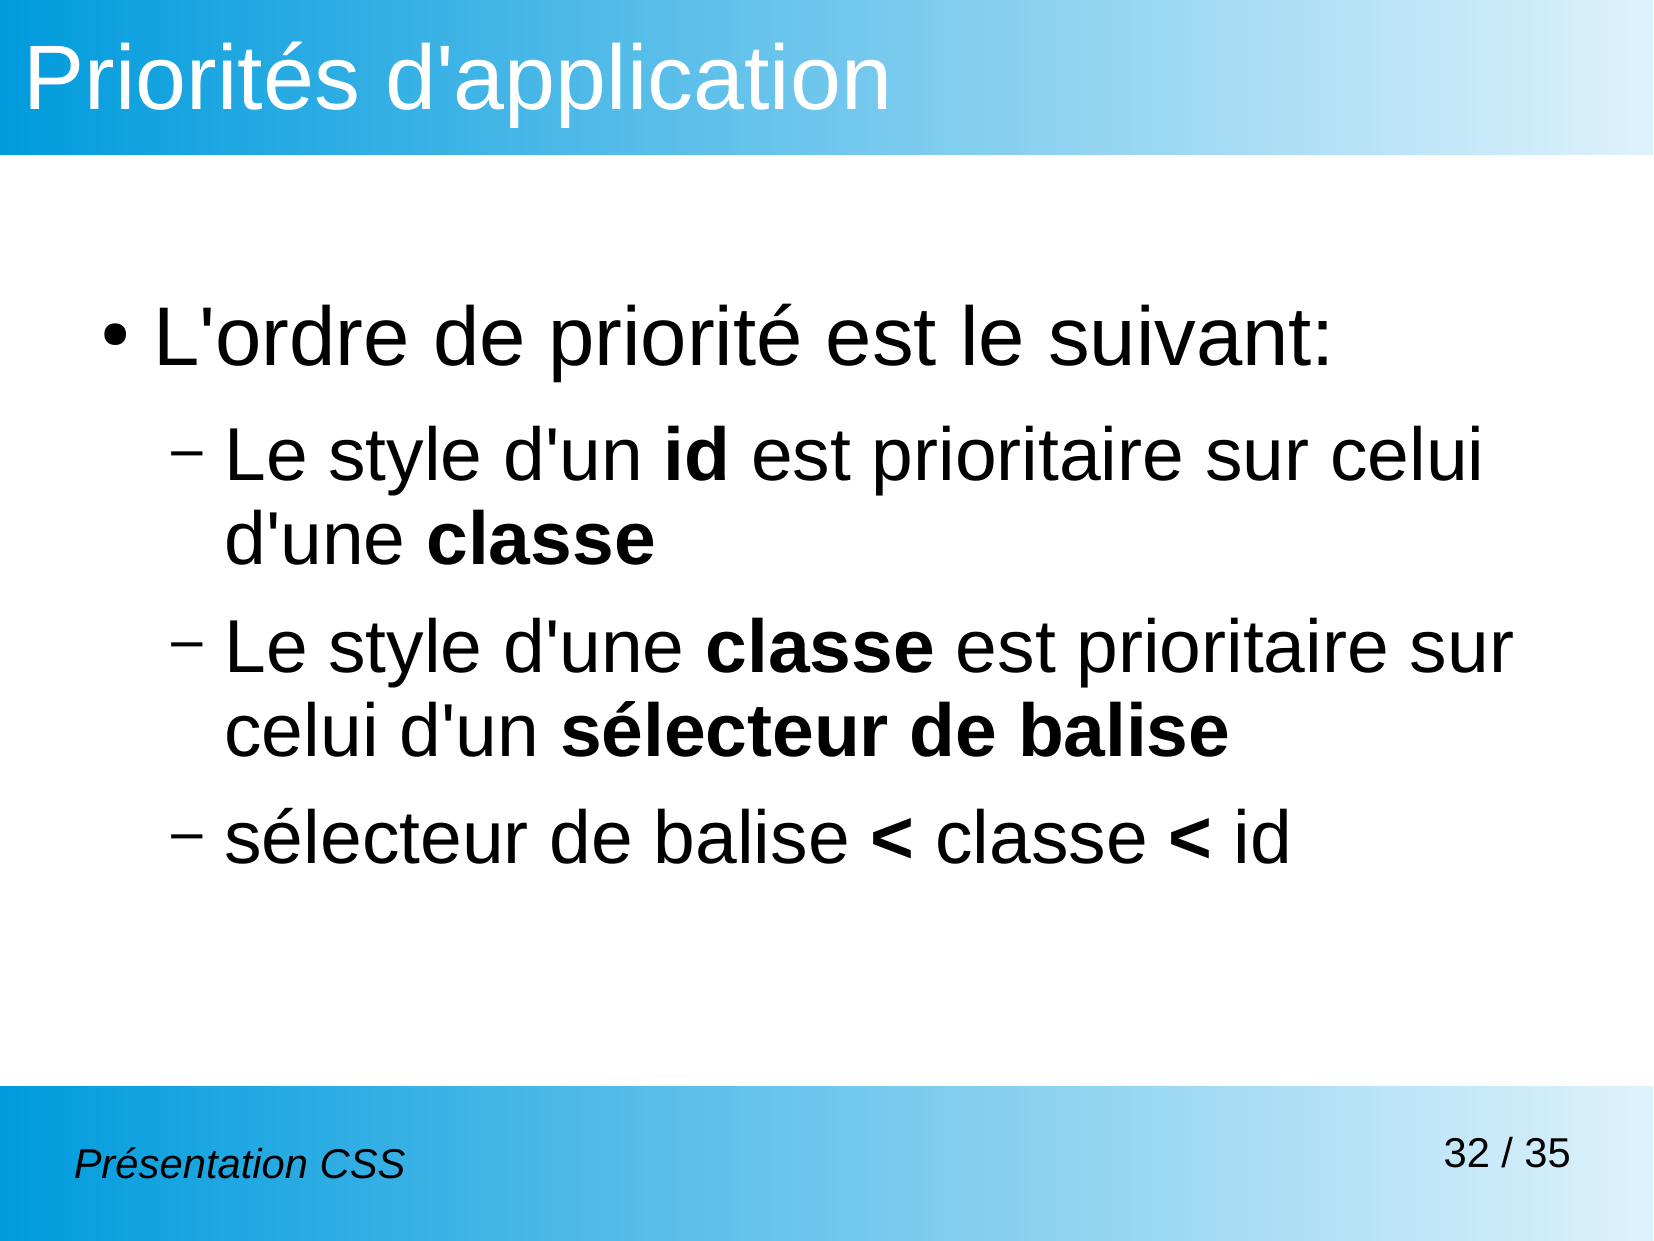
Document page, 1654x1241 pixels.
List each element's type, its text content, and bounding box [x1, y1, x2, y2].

list L'ordre de priorité est le suivant: Le style d'un id est prioritaire sur celui d'une classe Le style d'une classe est prioritaire sur celui d'un sélecteur de balise sélecteur de balise < classe < id [82, 290, 1571, 1010]
title Priorités d'application [23, 25, 1512, 130]
